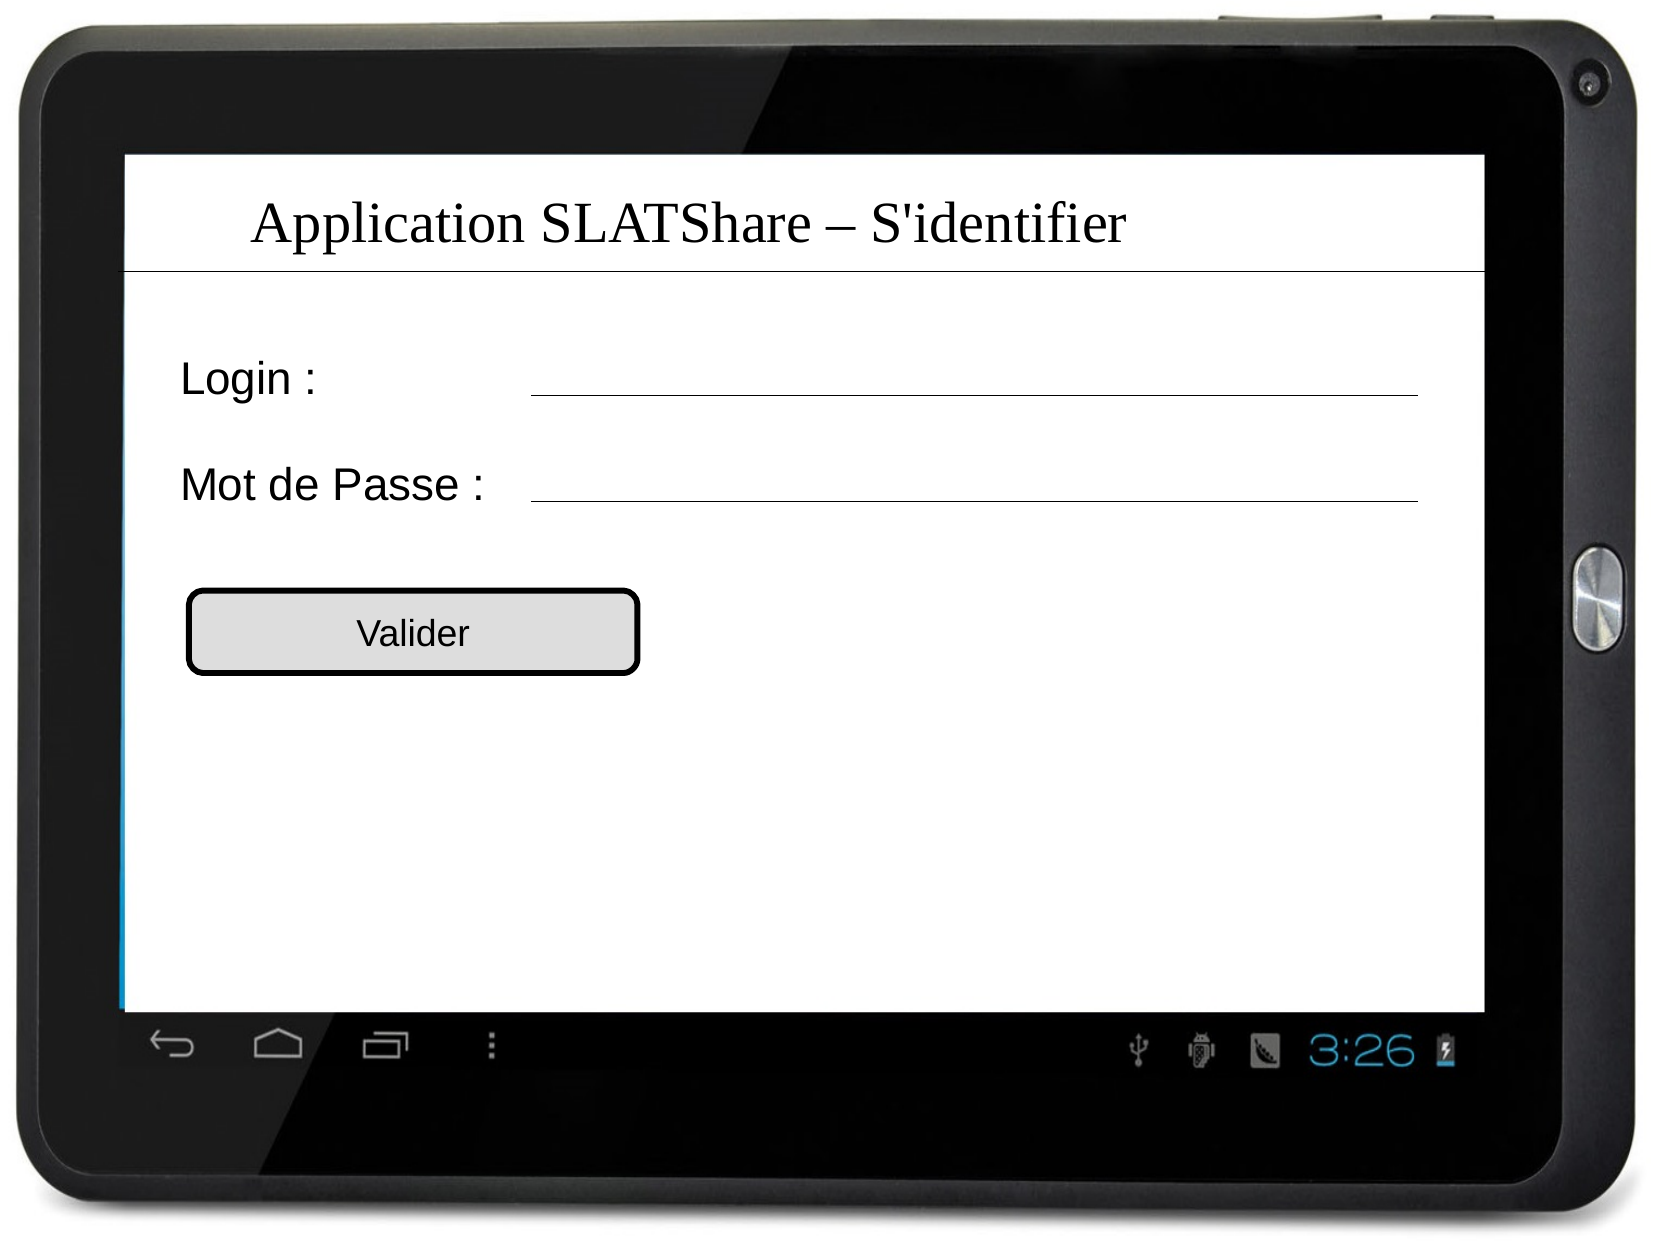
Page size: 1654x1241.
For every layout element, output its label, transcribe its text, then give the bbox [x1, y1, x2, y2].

picture [0, 0, 1654, 1241]
text_box Mot de Passe : [165, 447, 508, 514]
text_box Login : [165, 341, 425, 408]
text_box Valider [188, 590, 638, 673]
text_box Application SLATShare – S'identifier [236, 177, 1477, 258]
